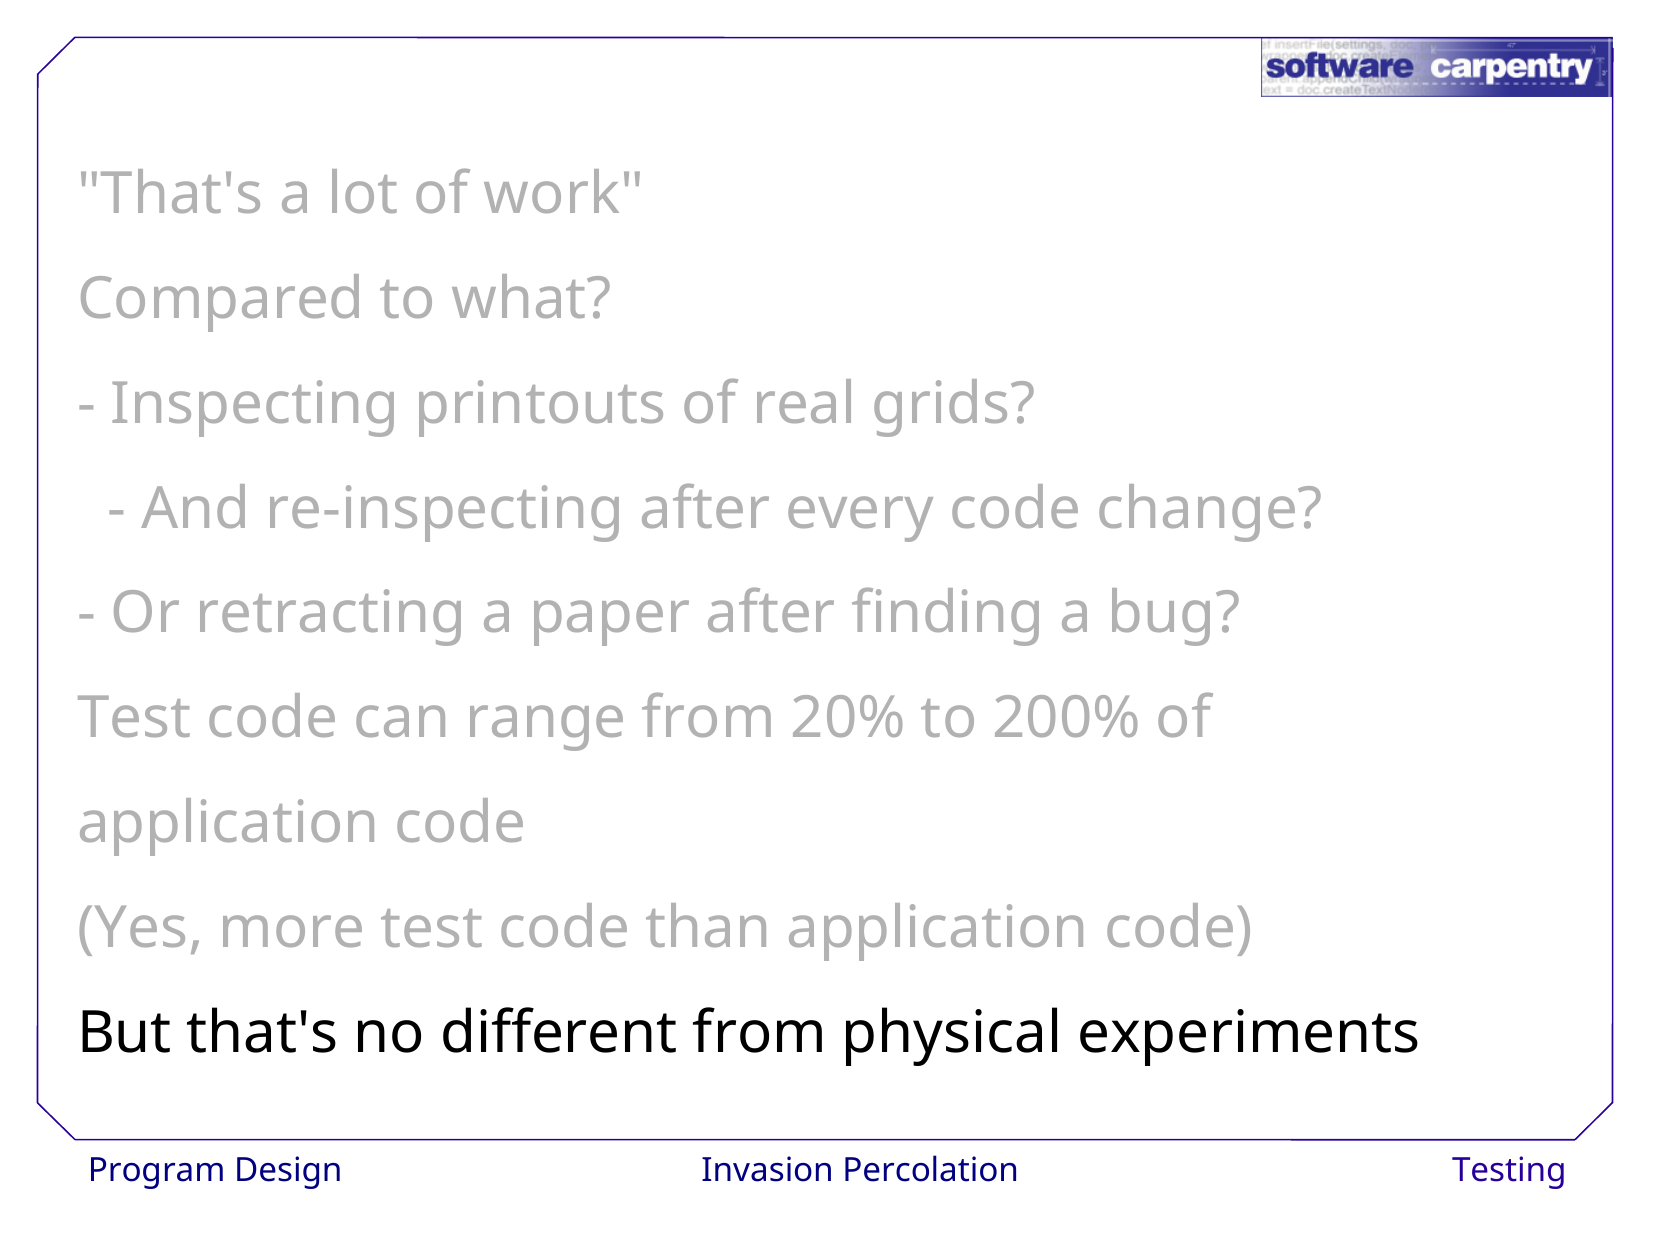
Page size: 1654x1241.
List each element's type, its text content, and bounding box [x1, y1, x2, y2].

text_box "That's a lot of work" Compared to what? - Inspecting printouts of real grids? - And re-inspecting after every code change? - Or retracting a paper after finding a bug? Test code can range from 20% to 200% of application code (Yes, more test code than application code) But that's no different from physical experiments [62, 112, 1586, 1073]
picture [1261, 39, 1613, 97]
